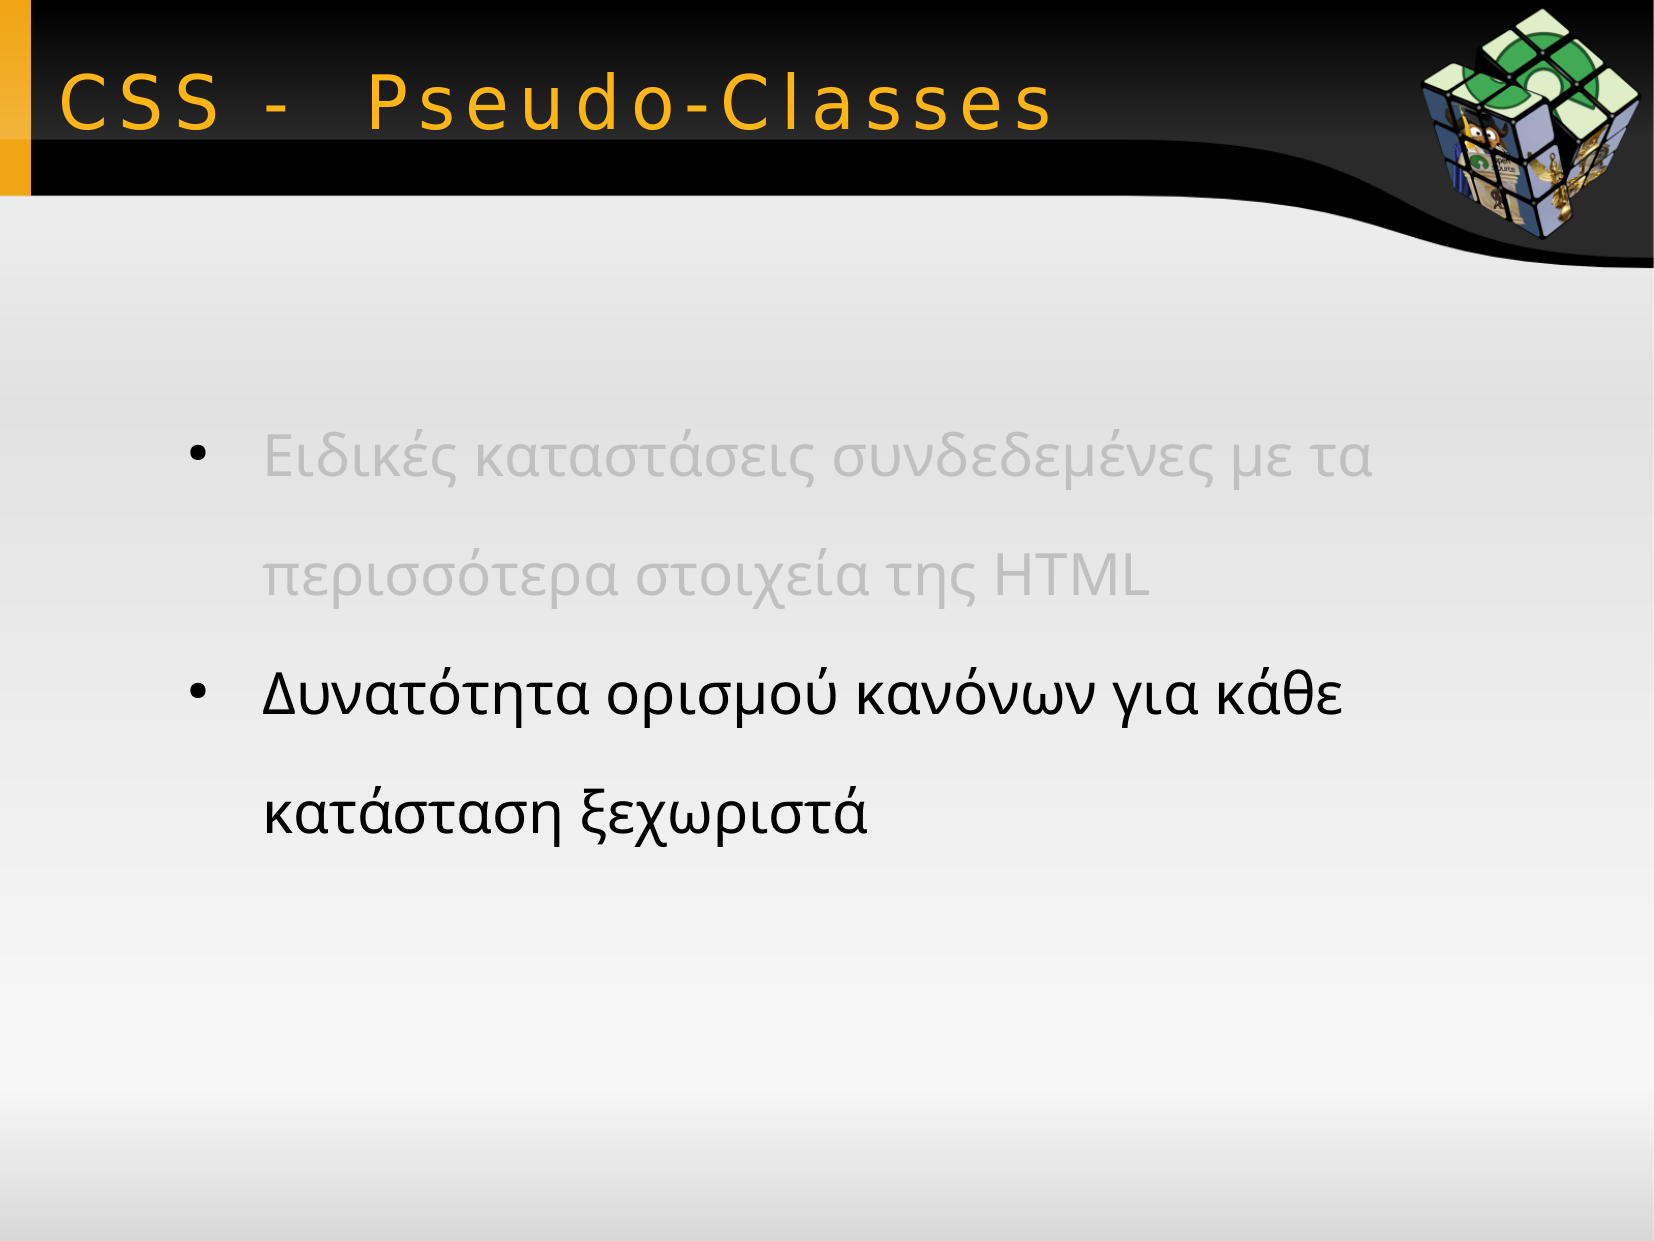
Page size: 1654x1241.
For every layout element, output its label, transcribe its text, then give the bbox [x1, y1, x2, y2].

picture [0, 0, 1654, 1241]
subtitle Ειδικές καταστάσεις συνδεδεμένες με τα περισσότερα στοιχεία της HTML Δυνατότητα ορισμού κανόνων για κάθε κατάσταση ξεχωριστά [187, 375, 1576, 1201]
title CSS - Pseudo-Classes [59, 29, 1313, 178]
